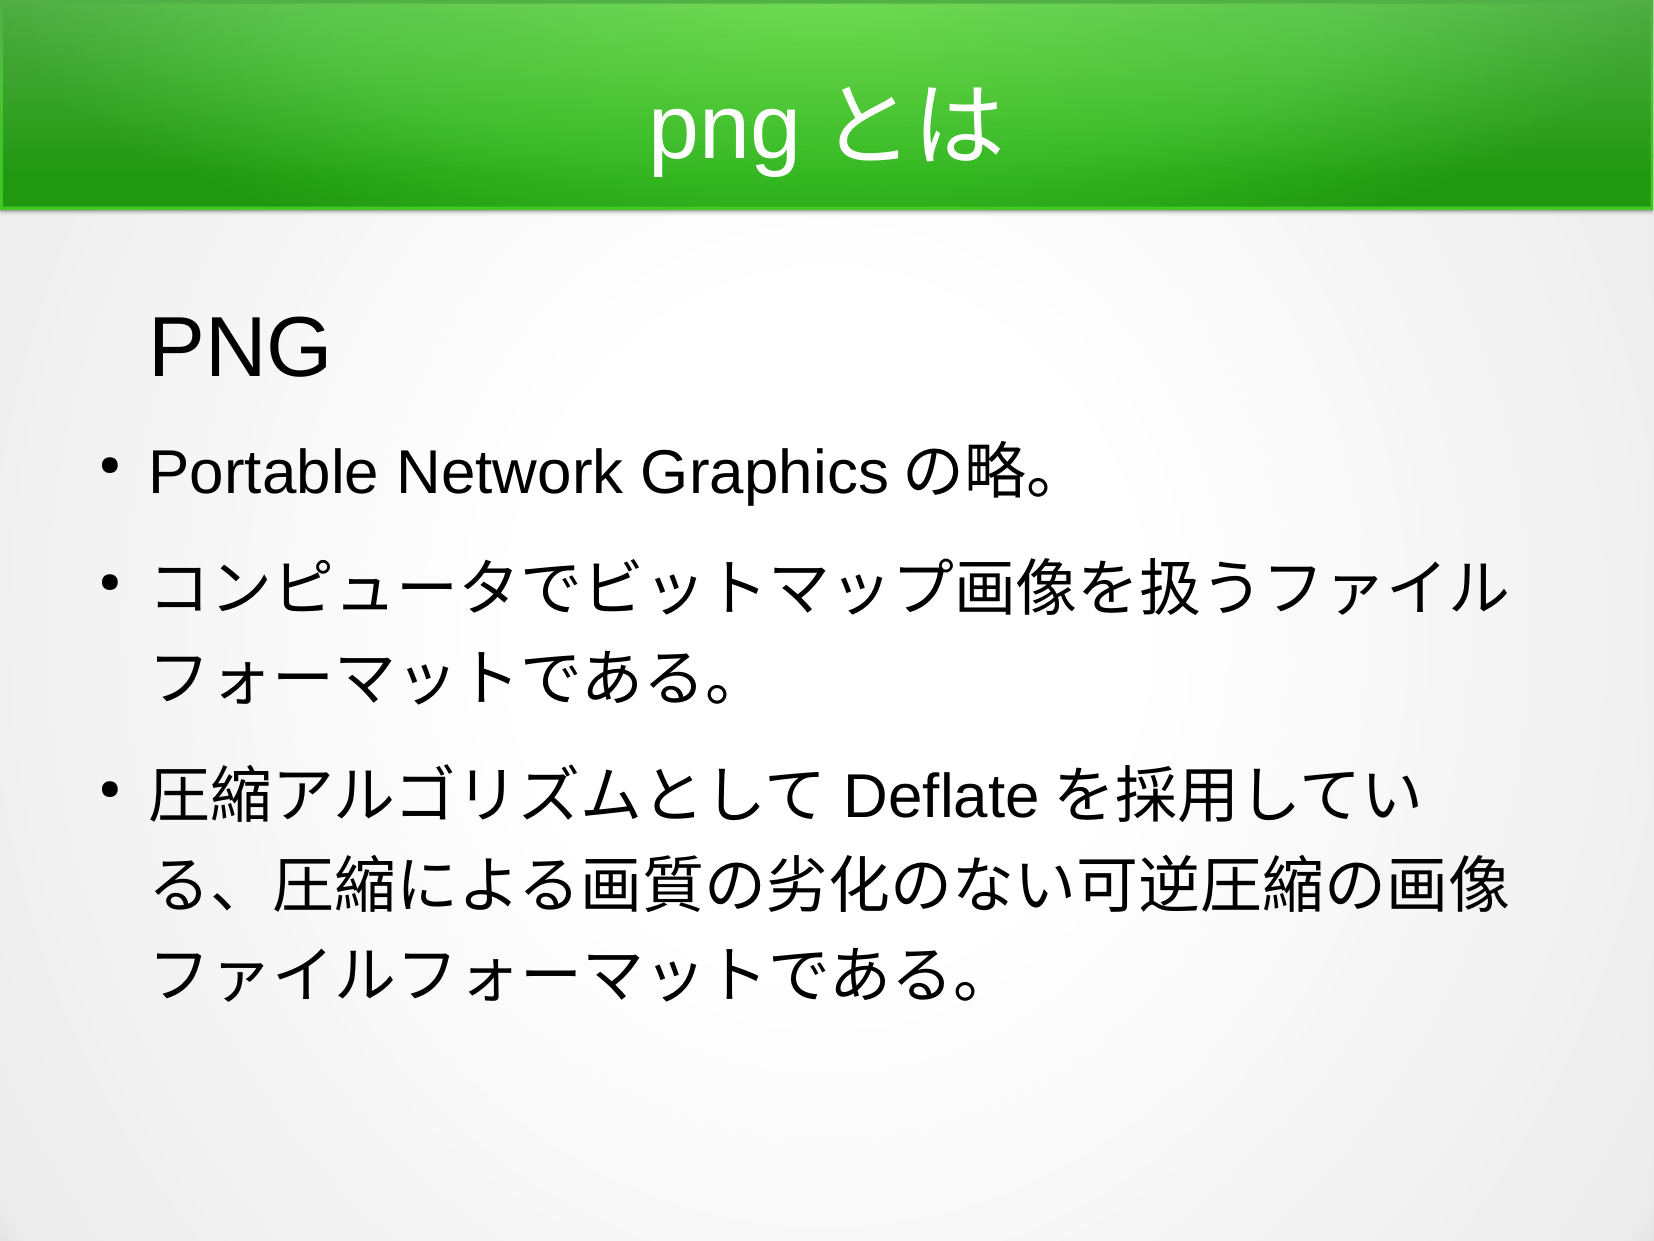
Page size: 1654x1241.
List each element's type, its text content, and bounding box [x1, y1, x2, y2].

title pngとは [82, 47, 1571, 189]
list PNG Portable Network Graphicsの略。 コンピュータでビットマップ画像を扱うファイルフォーマットである。 圧縮アルゴリズムとしてDeflateを採用している、圧縮による画質の劣化のない可逆圧縮の画像ファイルフォーマットである。 [82, 299, 1546, 1019]
